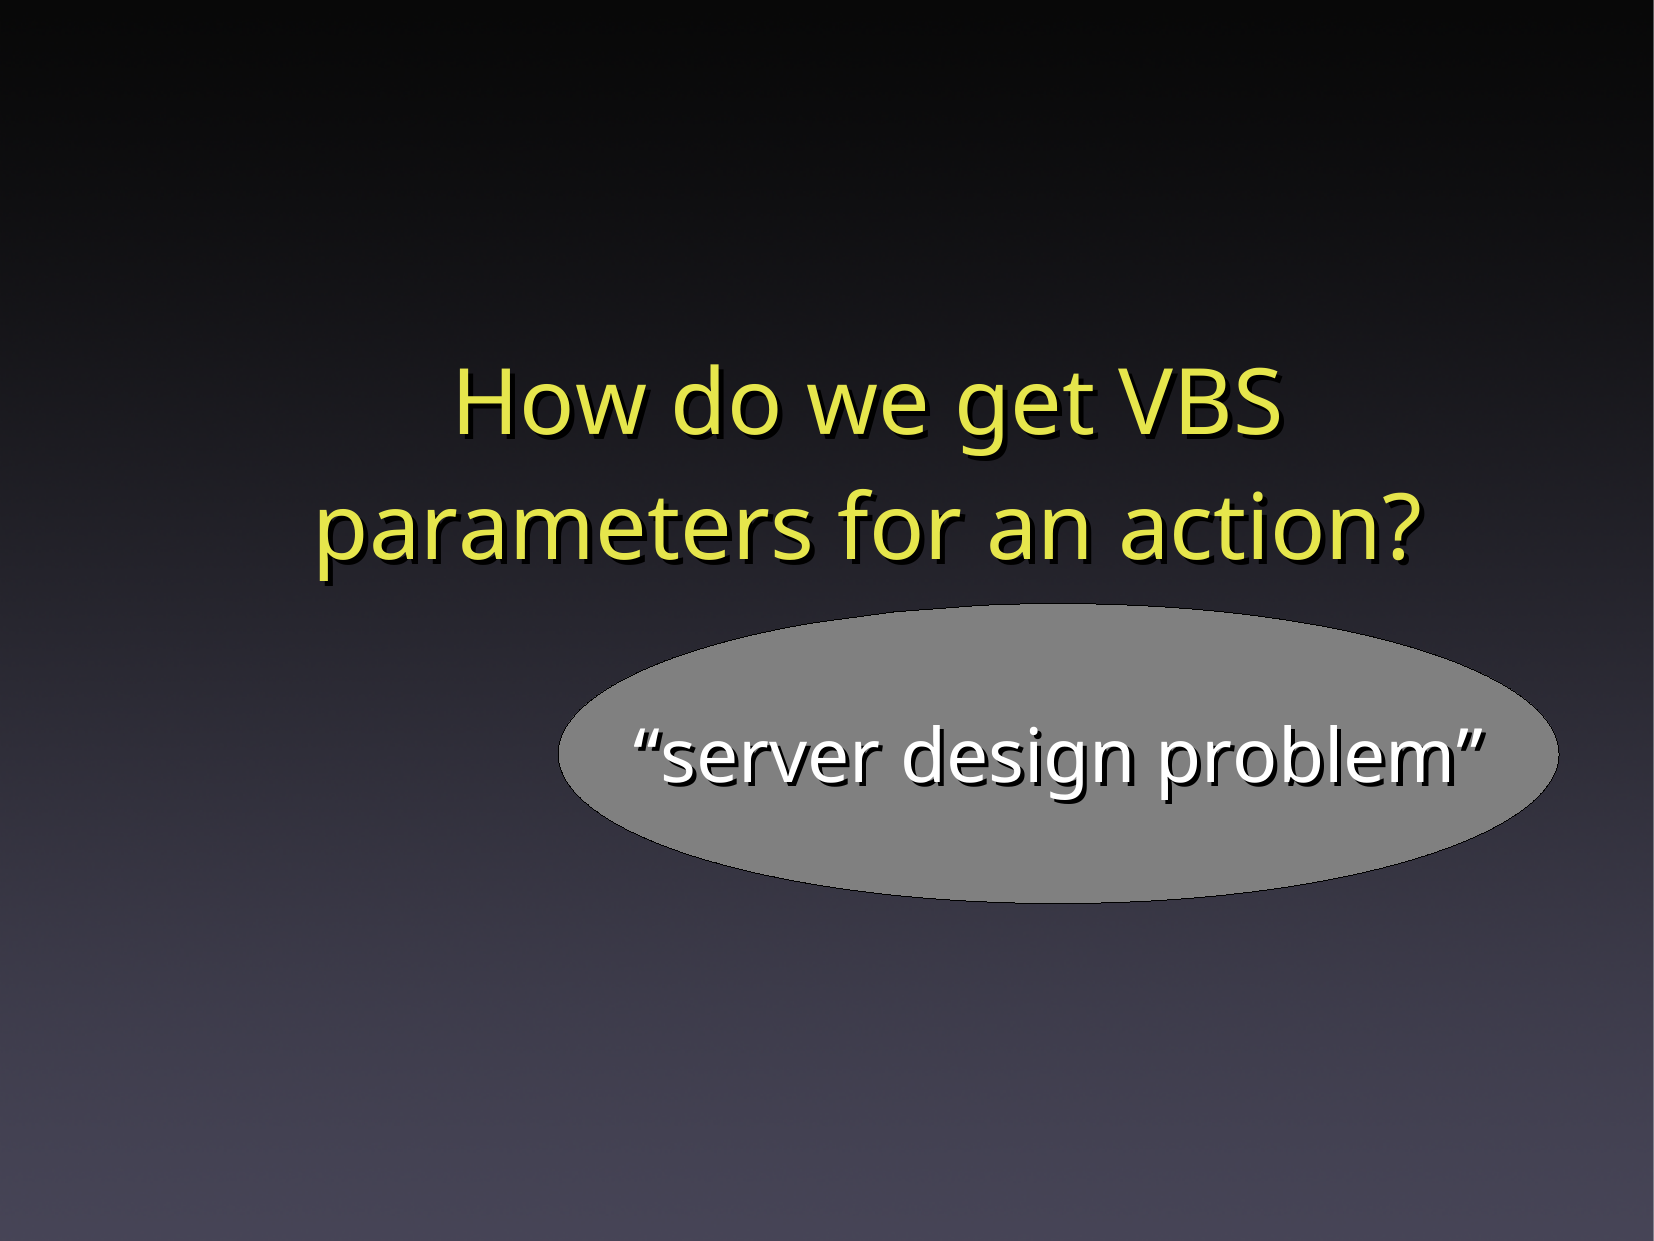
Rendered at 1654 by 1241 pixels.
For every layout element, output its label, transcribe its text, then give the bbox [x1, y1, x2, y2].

text_box How do we get VBS parameters for an action? [221, 336, 1515, 656]
text_box “server design problem” [558, 603, 1560, 904]
picture [0, 0, 1654, 1241]
